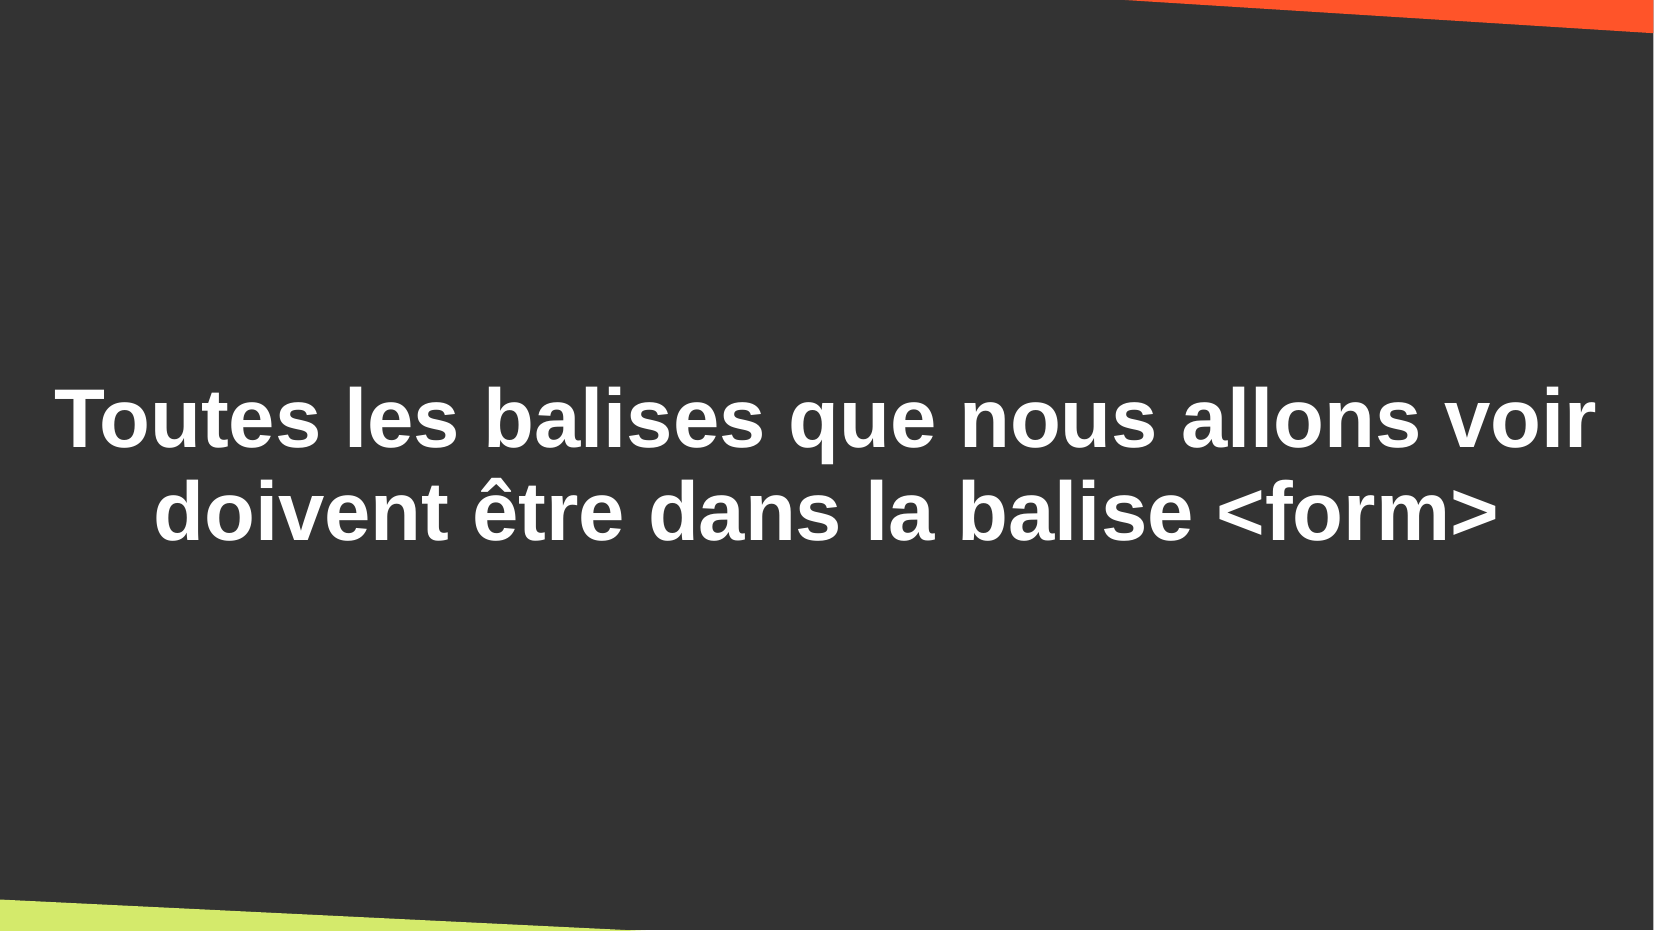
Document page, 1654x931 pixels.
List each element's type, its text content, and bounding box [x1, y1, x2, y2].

text_box [1124, 0, 1654, 34]
title Toutes les balises que nous allons voir doivent être dans la balise <form> [27, 372, 1627, 559]
text_box [0, 899, 646, 931]
